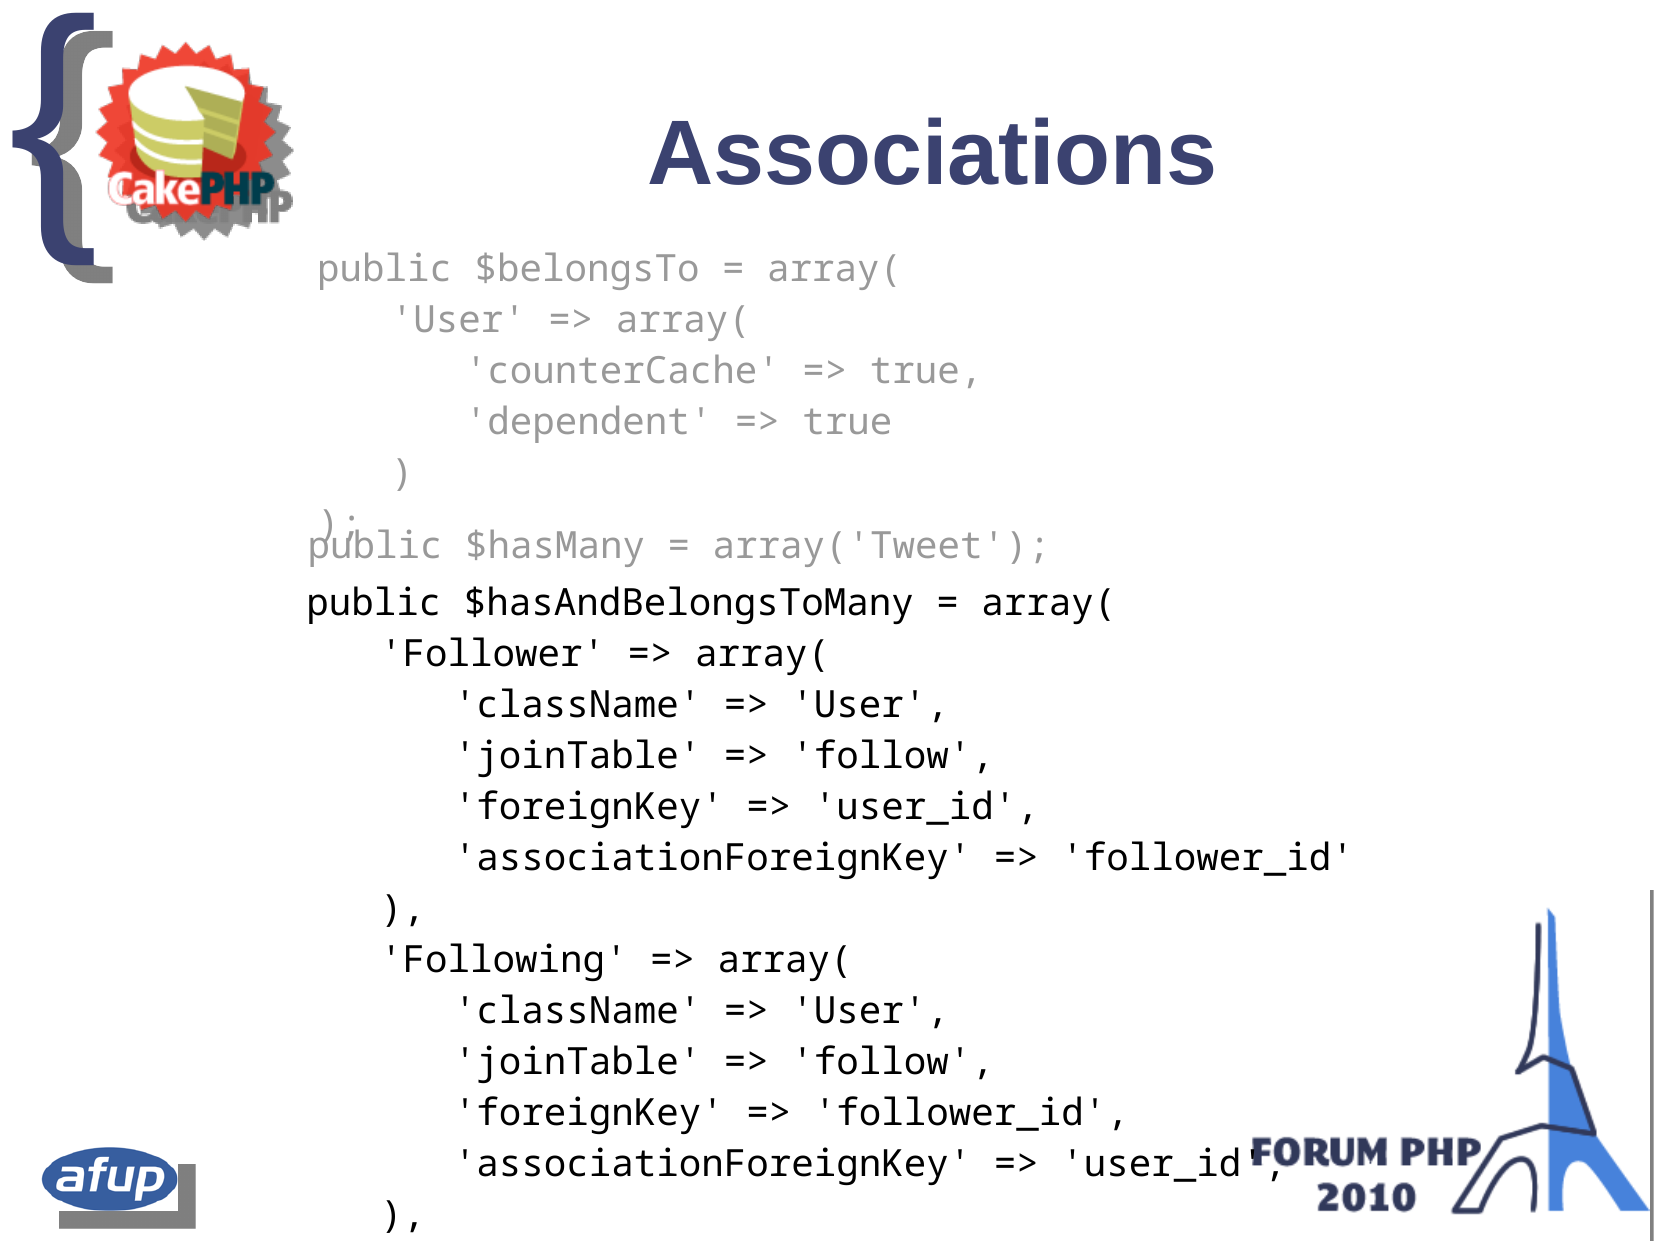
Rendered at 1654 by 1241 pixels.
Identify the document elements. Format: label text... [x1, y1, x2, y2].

picture [88, 35, 284, 231]
picture [41, 1146, 178, 1211]
text_box public $hasMany = array('Tweet'); [219, 511, 1371, 570]
text_box public $hasAndBelongsToMany = array( 'Follower' => array( 'className' => 'User', 'joinTable' => 'follow', 'foreignKey' => 'user_id', 'associationForeignKey' => 'follower_id' ), 'Following' => array( 'className' => 'User', 'joinTable' => 'follow', 'foreignKey' => 'follower_id', 'associationForeignKey' => 'user_id', ), ); [217, 568, 1369, 1193]
title Associations [295, 56, 1571, 250]
text_box public $belongsTo = array( 'User' => array( 'counterCache' => true, 'dependent' => true ) ); [228, 234, 998, 511]
picture [1240, 872, 1650, 1241]
